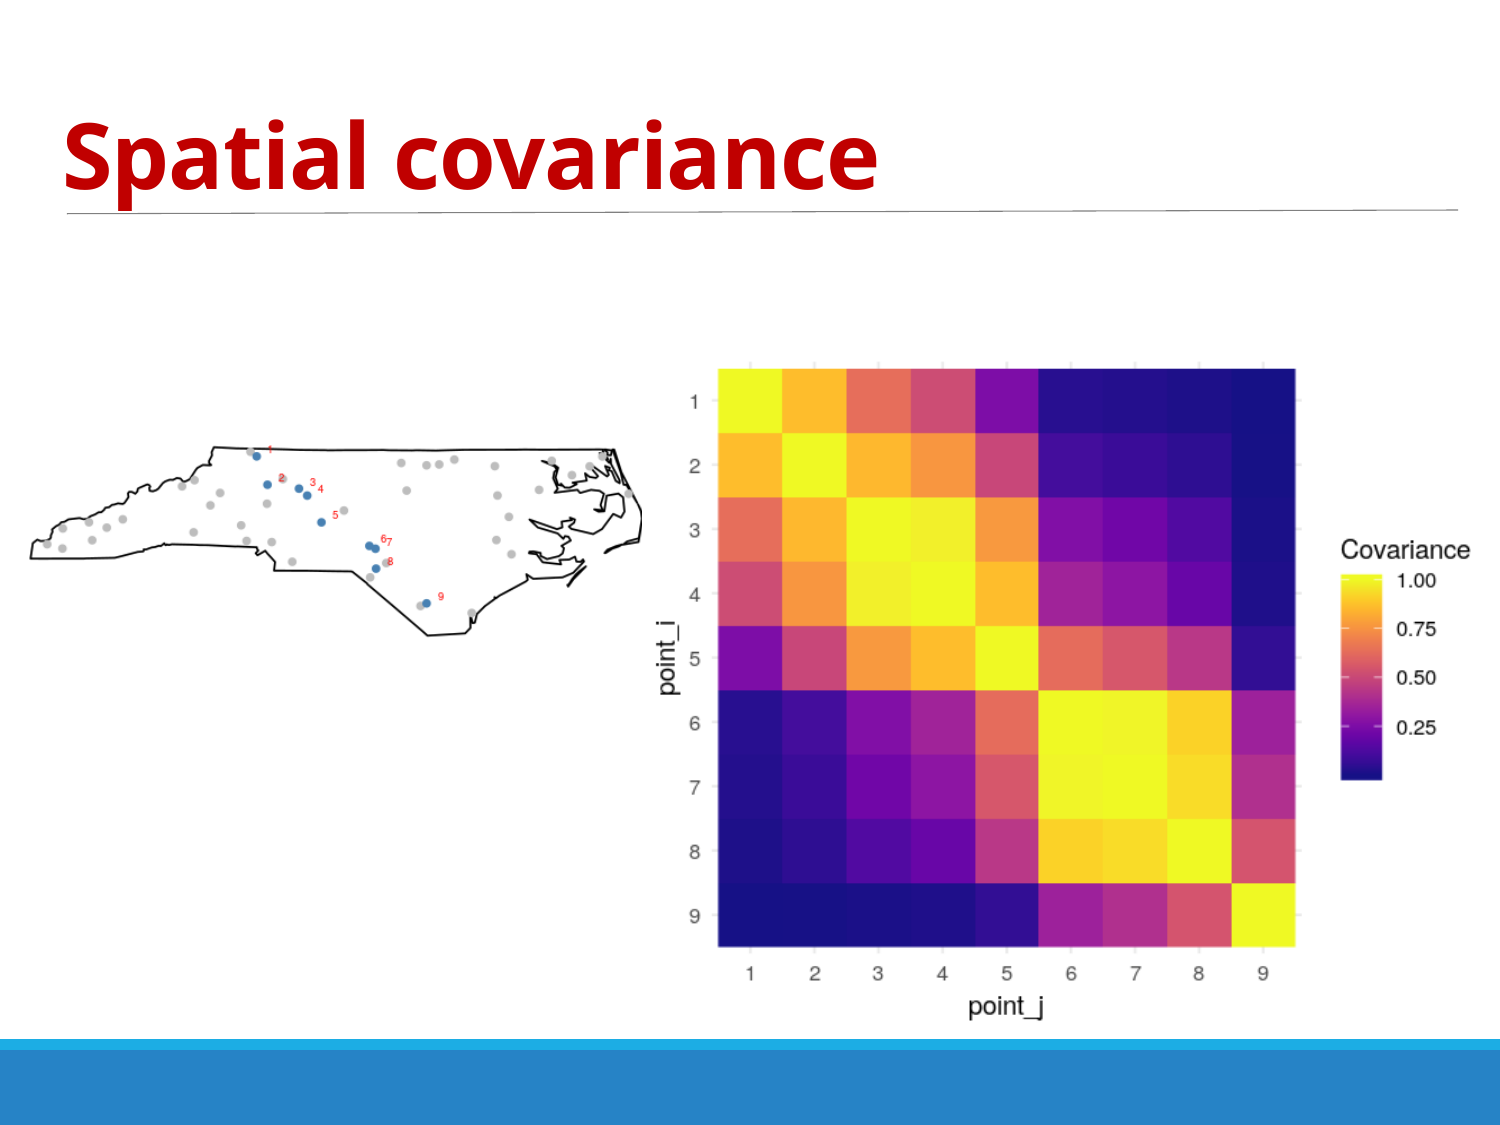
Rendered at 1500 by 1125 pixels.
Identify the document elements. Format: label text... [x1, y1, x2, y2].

picture [0, 270, 1500, 1036]
title Spatial covariance [62, 58, 1471, 257]
